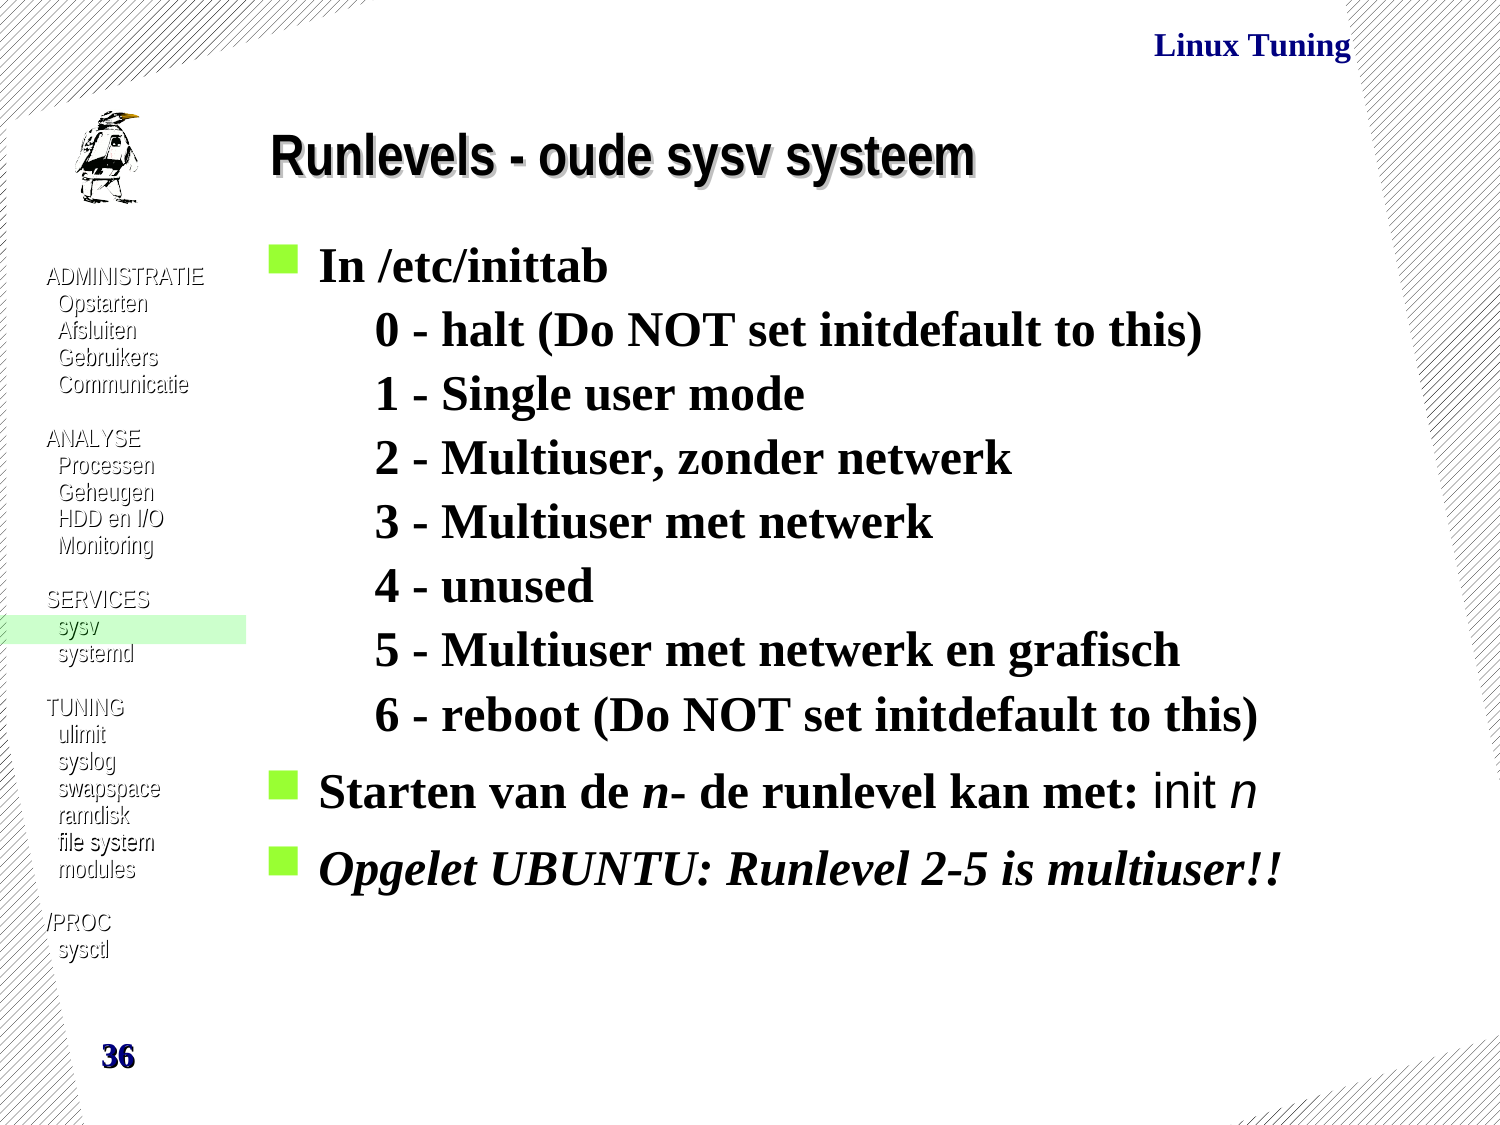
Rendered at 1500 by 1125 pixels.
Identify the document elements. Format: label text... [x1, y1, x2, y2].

picture [57, 105, 143, 206]
title Runlevels - oude sysv systeem [270, 41, 1500, 250]
list In /etc/inittab 0 - halt (Do NOT set initdefault to this) 1 - Single user mode 2 - Multiuser, zonder netwerk 3 - Multiuser met netwerk 4 - unused 5 - Multiuser met netwerk en grafisch 6 - reboot (Do NOT set initdefault to this) Starten van de n- de runlevel kan met: init n Opgelet UBUNTU: Runlevel 2-5 is multiuser!! [264, 229, 1486, 995]
text_box [0, 615, 247, 645]
